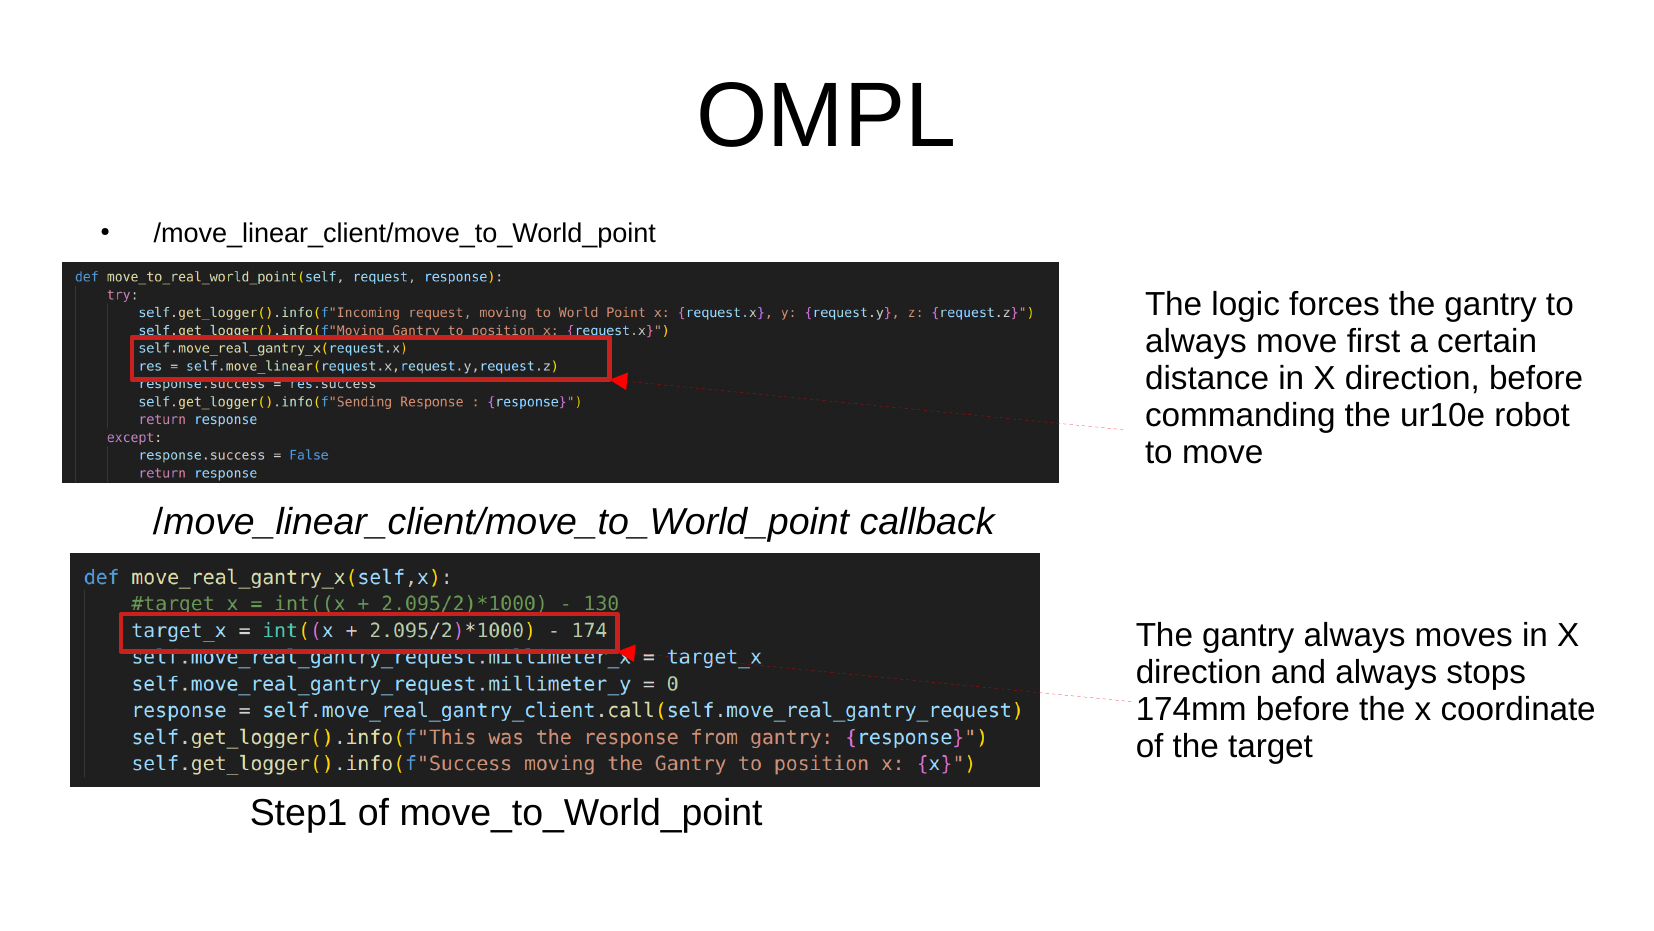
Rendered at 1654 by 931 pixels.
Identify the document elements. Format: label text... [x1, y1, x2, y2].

text_box The gantry always moves in X direction and always stops 174mm before the x coordinate of the target [1121, 609, 1632, 815]
list /move_linear_client/move_to_World_point [82, 483, 1571, 746]
text_box Step1 of move_to_World_point [192, 746, 1157, 841]
text_box The logic forces the gantry to always move first a certain distance in X direction, before commanding the ur10e robot to move [1059, 278, 1618, 521]
picture [70, 553, 1040, 788]
title OMPL [82, 37, 1571, 193]
list /move_linear_client/move_to_World_point [82, 217, 1571, 278]
text_box /move_linear_client/move_to_World_point callback [96, 456, 1060, 550]
picture [62, 262, 1059, 483]
